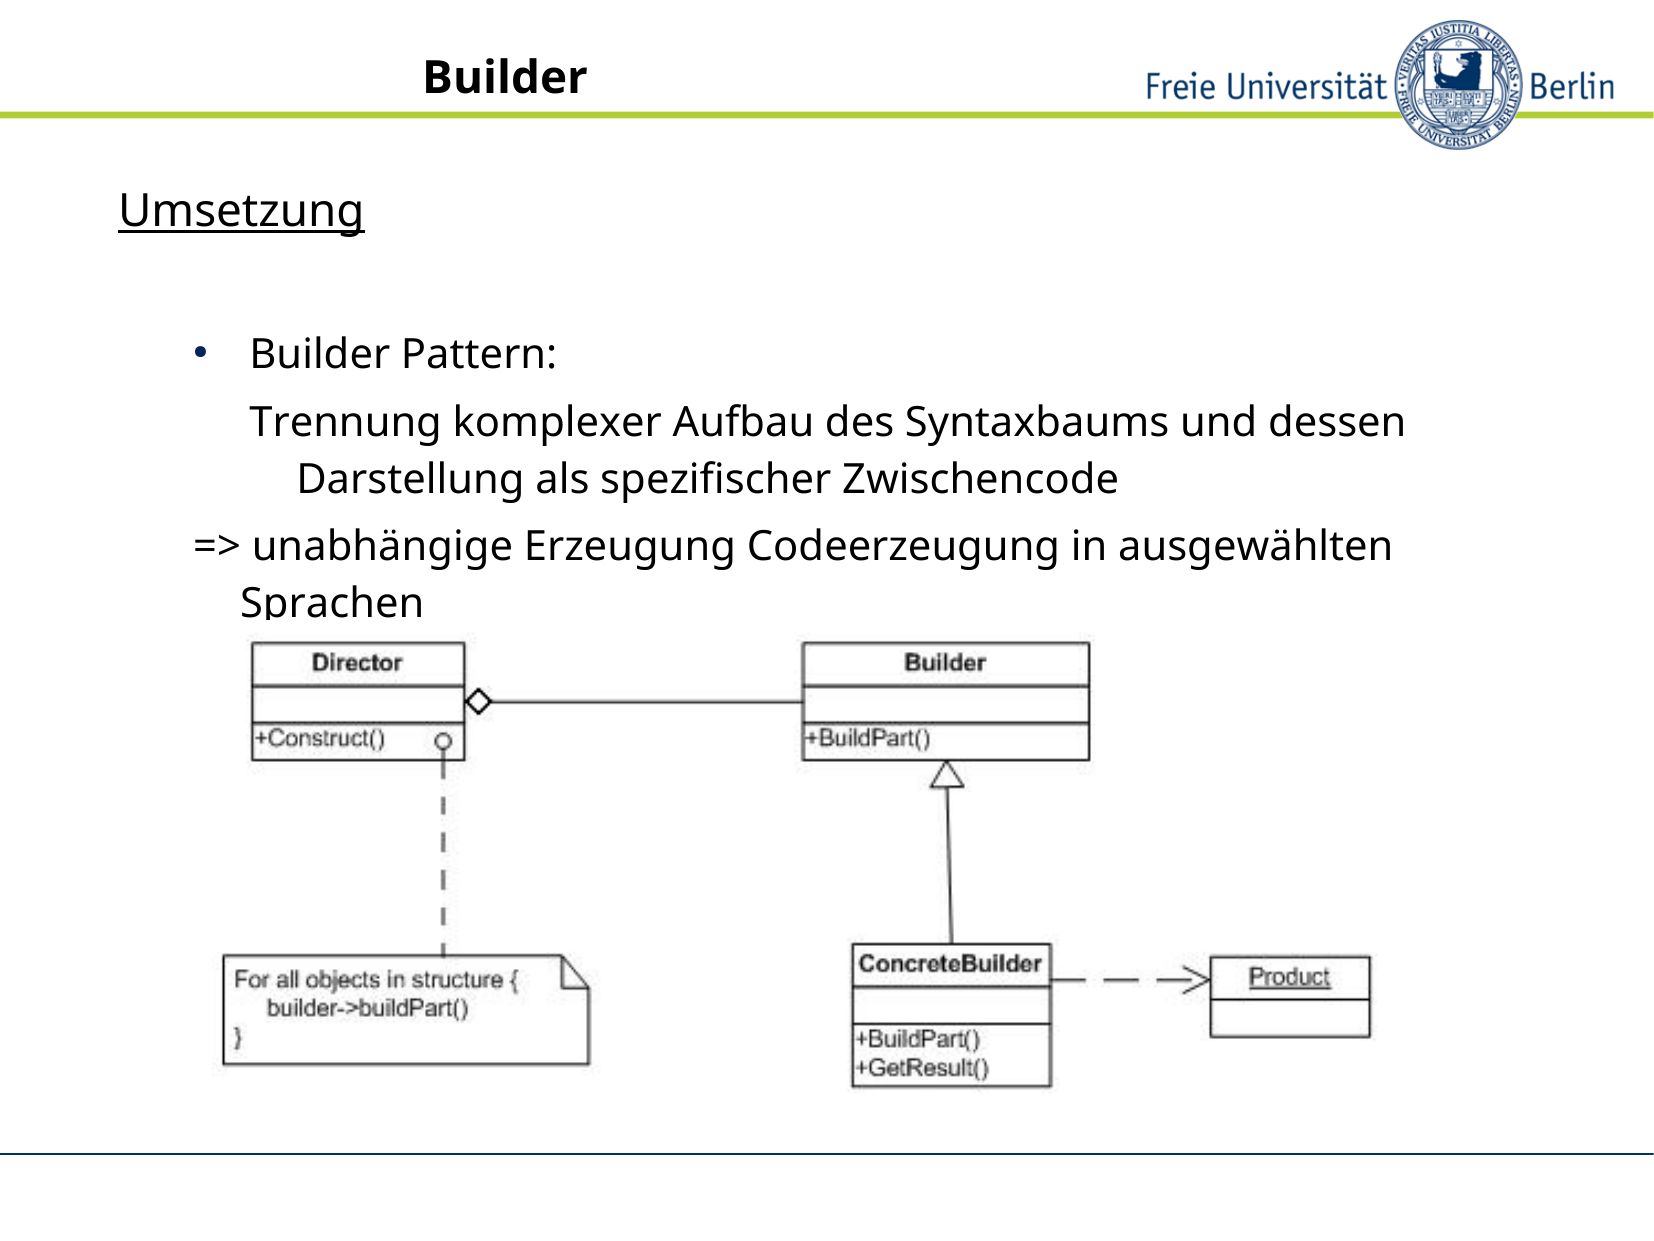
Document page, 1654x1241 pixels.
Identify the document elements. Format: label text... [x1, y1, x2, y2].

list Umsetzung Builder Pattern: Trennung komplexer Aufbau des Syntaxbaums und dessen Darstellung als spezifischer Zwischencode => unabhängige Erzeugung Codeerzeugung in ausgewählten Sprachen [118, 177, 1421, 644]
title Builder [422, 7, 1654, 145]
picture [212, 620, 1389, 1152]
picture [1139, 145, 1620, 151]
